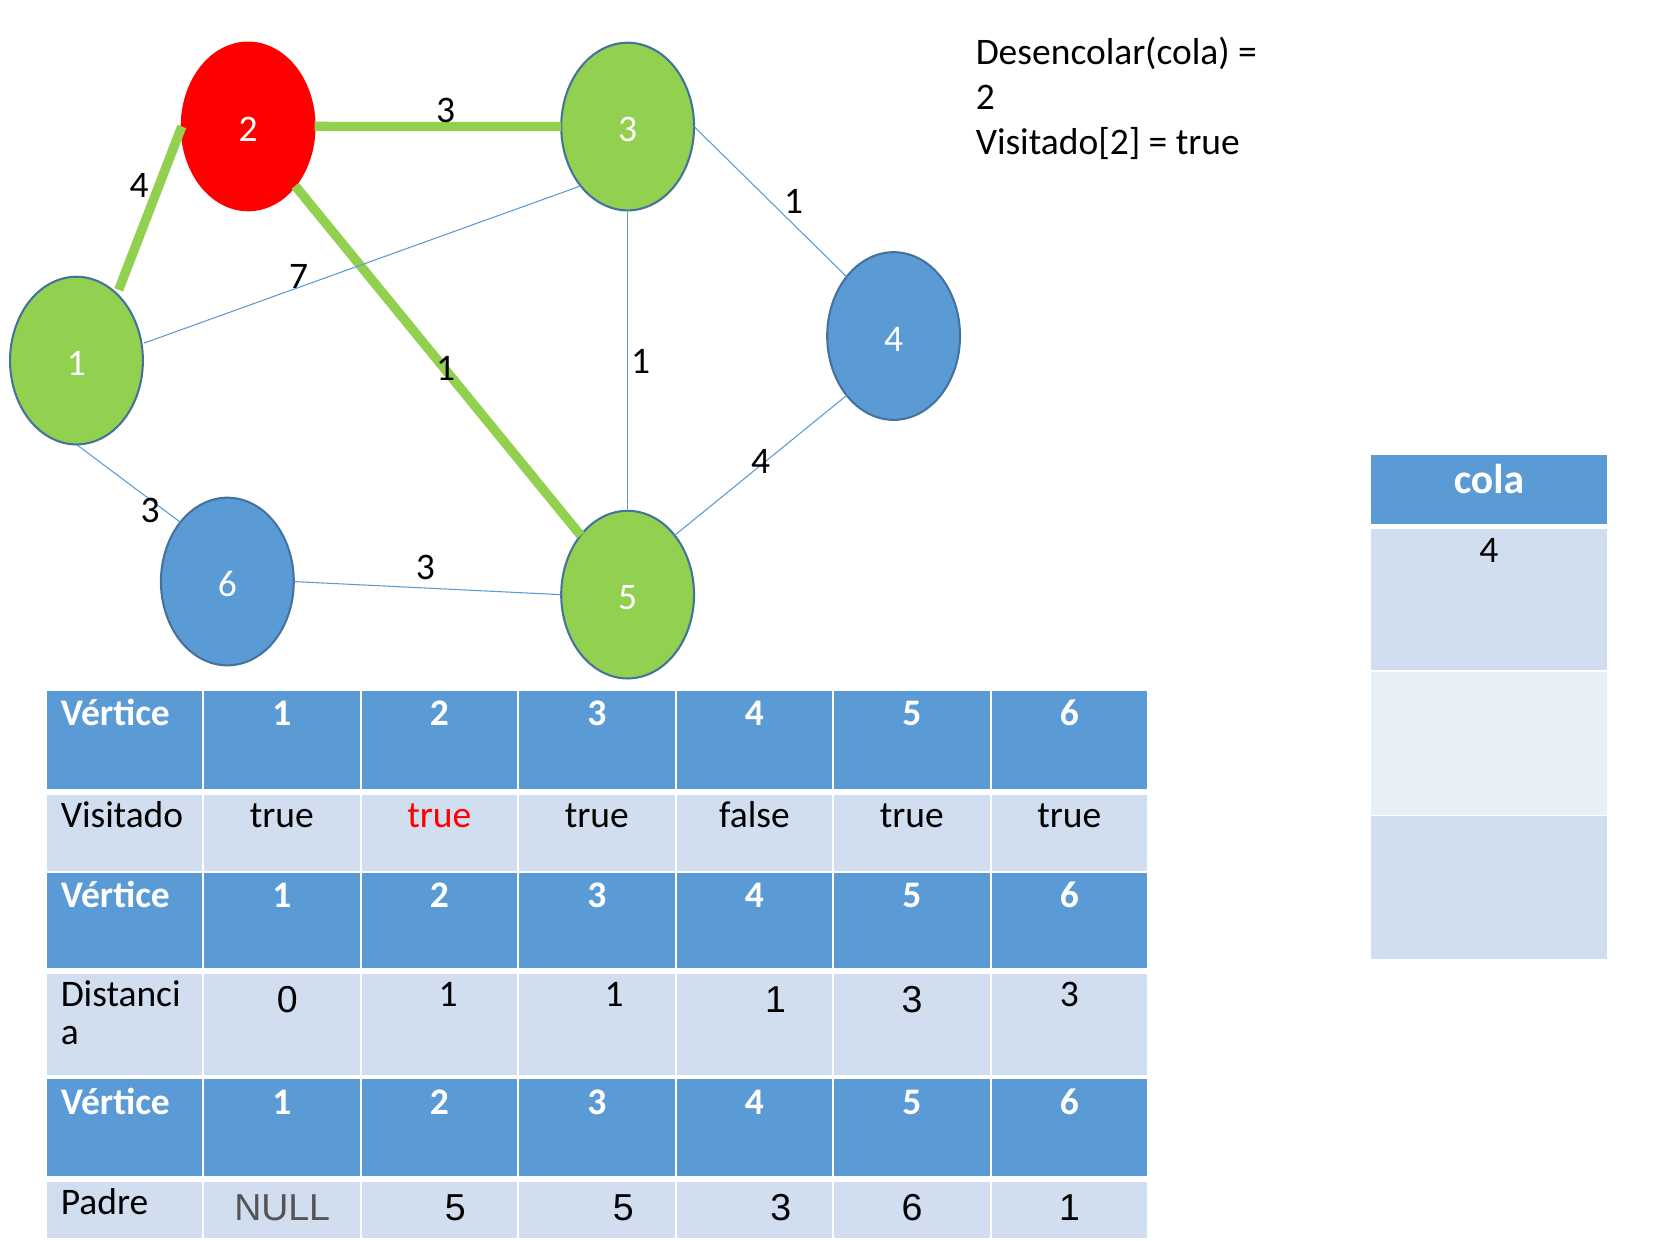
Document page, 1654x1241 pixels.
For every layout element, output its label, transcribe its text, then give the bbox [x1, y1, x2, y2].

table_cell [1371, 672, 1607, 815]
text_box 2 [181, 42, 315, 211]
text_box 7 [274, 243, 324, 304]
text_box 3 [401, 535, 450, 595]
text_box 3 [421, 77, 471, 138]
table_cell 4 [1371, 529, 1607, 670]
table_header 4 [677, 873, 832, 968]
table_cell 3 [834, 974, 990, 1075]
table_header 4 [677, 691, 832, 789]
text_box 1 [616, 328, 666, 389]
table_header 5 [834, 873, 990, 968]
table_cell 1 [519, 974, 675, 1075]
table_cell NULL [204, 1182, 360, 1238]
text_box 5 [561, 510, 695, 679]
text_box 6 [160, 497, 294, 666]
table_cell 1 [362, 974, 517, 1075]
table_cell 3 [677, 1182, 832, 1238]
table_cell 5 [362, 1182, 517, 1238]
table_header 5 [834, 1079, 990, 1176]
table_header 2 [362, 691, 517, 789]
table_cell true [362, 795, 517, 871]
table_cell 5 [519, 1182, 675, 1238]
table_header 3 [519, 691, 675, 789]
table_header 6 [992, 691, 1147, 789]
table_header Vértice [47, 873, 202, 968]
table_header 1 [204, 1079, 360, 1176]
table_cell 1 [677, 974, 832, 1075]
text_box 1 [421, 335, 471, 396]
table_cell false [677, 795, 832, 871]
text_box 4 [736, 428, 786, 489]
table_cell 1 [992, 1182, 1147, 1238]
table_cell Padre [47, 1182, 202, 1238]
text_box 4 [827, 252, 961, 420]
table_header 1 [204, 691, 360, 789]
table_header 1 [204, 873, 360, 968]
table_header 3 [519, 1079, 675, 1176]
table_header Vértice [47, 1079, 202, 1176]
table_header Vértice [47, 691, 202, 789]
table_cell Distancia [47, 974, 202, 1075]
table_header 6 [992, 873, 1147, 968]
text_box 3 [561, 42, 695, 211]
table_cell true [519, 795, 675, 871]
table_cell 0 [204, 974, 360, 1075]
table_cell 3 [992, 974, 1147, 1075]
text_box 3 [125, 477, 175, 538]
table_header 6 [992, 1079, 1147, 1176]
table_cell Visitado [47, 795, 202, 871]
table_cell 6 [834, 1182, 990, 1238]
text_box 1 [769, 168, 819, 229]
table_cell true [992, 795, 1147, 871]
table_header cola [1371, 455, 1607, 524]
table_header 3 [519, 873, 675, 968]
table_header 2 [362, 873, 517, 968]
table_header 4 [677, 1079, 832, 1176]
table_header 2 [362, 1079, 517, 1176]
table_header 5 [834, 691, 990, 789]
text_box 4 [114, 152, 164, 213]
text_box Desencolar(cola) = 2 Visitado[2] = true [961, 19, 1295, 215]
table_cell [1371, 816, 1607, 959]
table_cell true [204, 795, 360, 871]
table_cell true [834, 795, 990, 871]
text_box 1 [10, 276, 143, 445]
